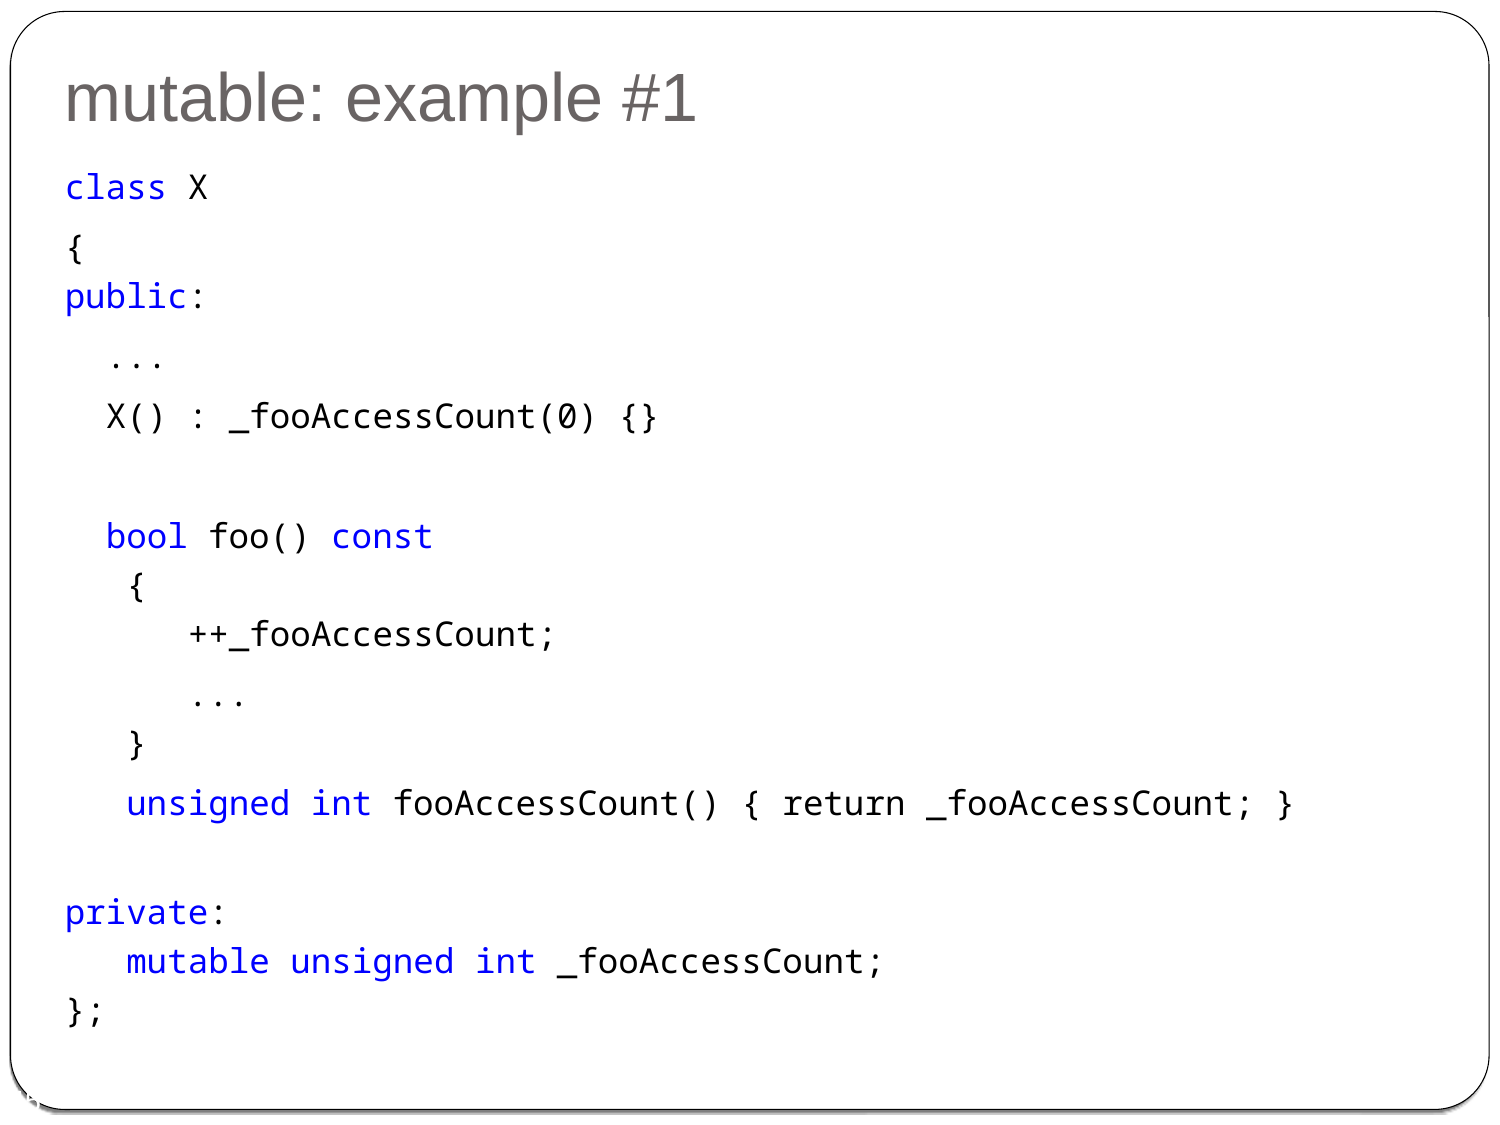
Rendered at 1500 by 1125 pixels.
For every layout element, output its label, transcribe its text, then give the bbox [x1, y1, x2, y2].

list class X { public: ... X() : _fooAccessCount(0) {} bool foo() const { ++_fooAccessCount; ... } unsigned int fooAccessCount() { return _fooAccessCount; } private: mutable unsigned int _fooAccessCount; }; [50, 149, 1450, 1088]
slide_number <number> [0, 1074, 50, 1125]
title mutable: example #1 [50, 45, 1450, 149]
